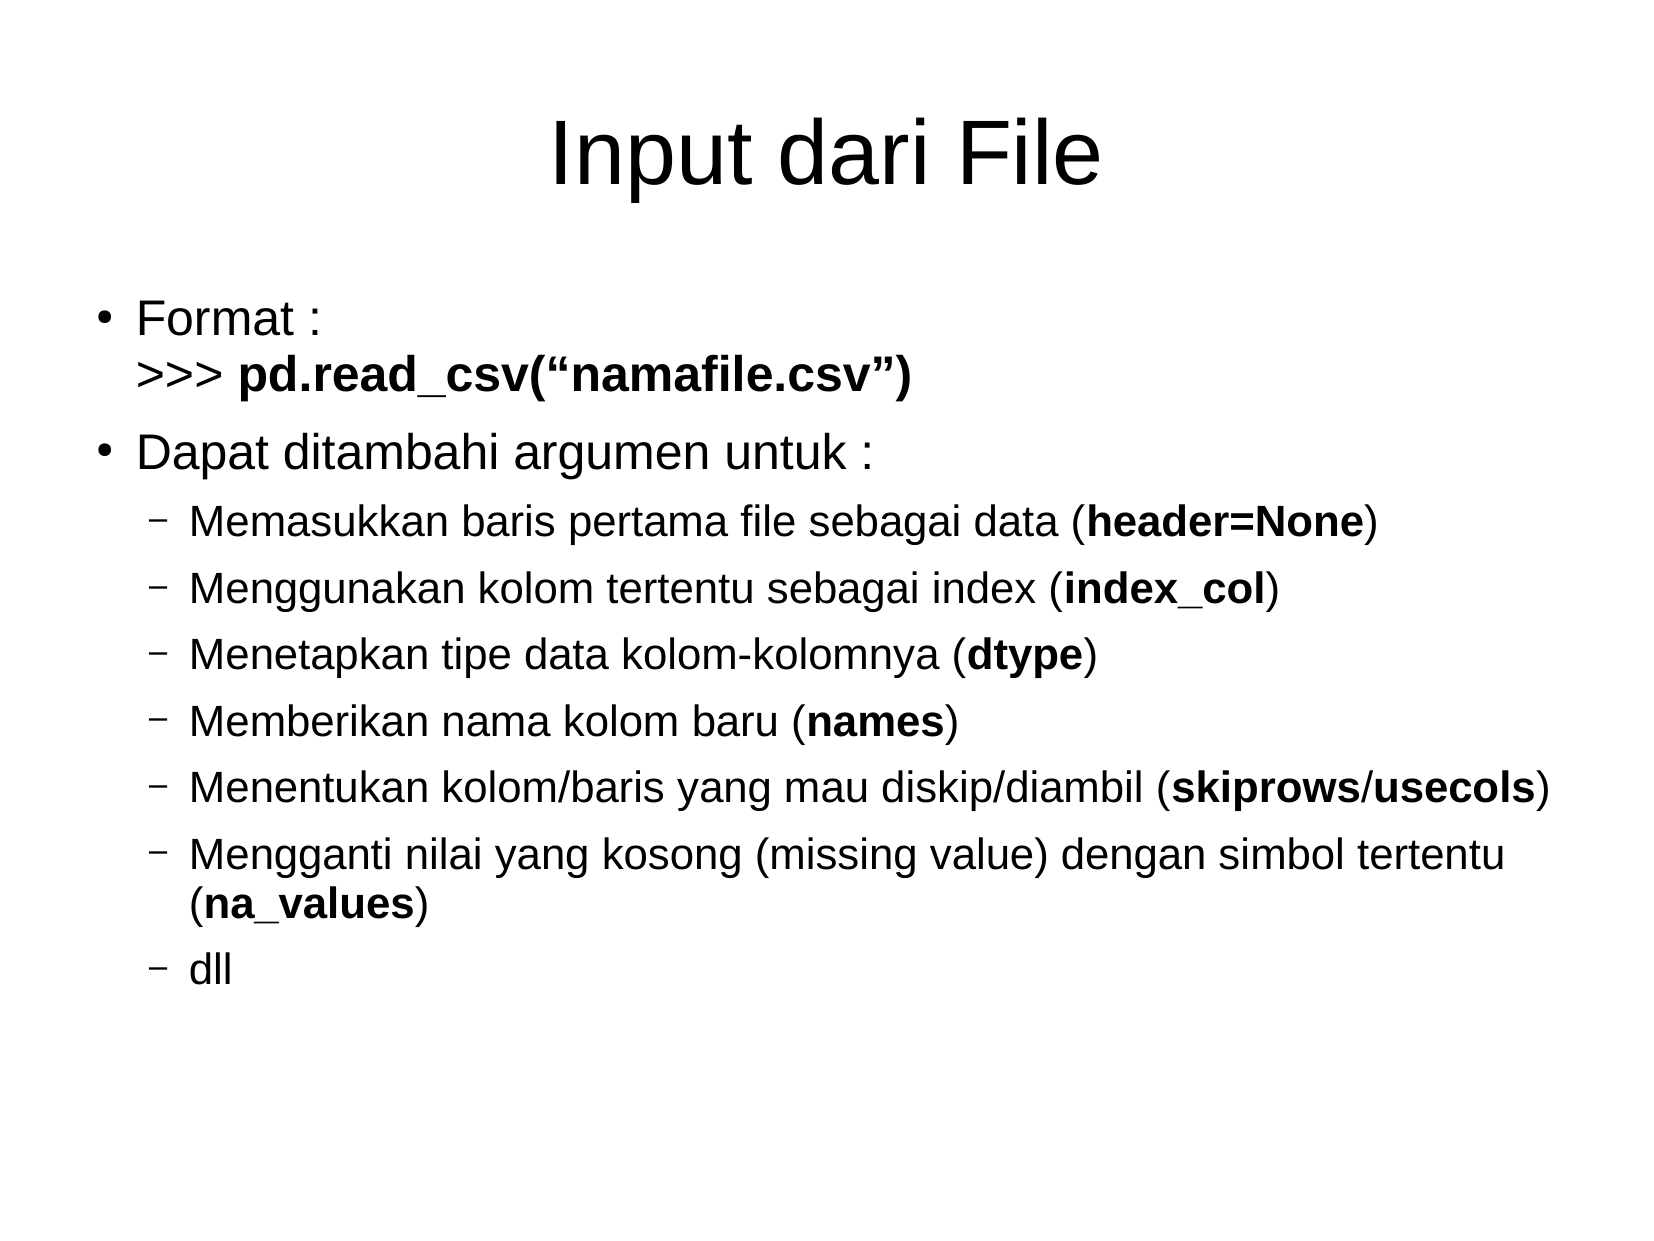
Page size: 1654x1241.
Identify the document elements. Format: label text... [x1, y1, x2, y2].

title Input dari File [82, 49, 1571, 257]
list Format : >>> pd.read_csv(“namafile.csv”) Dapat ditambahi argumen untuk : Memasukkan baris pertama file sebagai data (header=None) Menggunakan kolom tertentu sebagai index (index_col) Menetapkan tipe data kolom-kolomnya (dtype) Memberikan nama kolom baru (names) Menentukan kolom/baris yang mau diskip/diambil (skiprows/usecols) Mengganti nilai yang kosong (missing value) dengan simbol tertentu (na_values) dll [82, 290, 1571, 1010]
